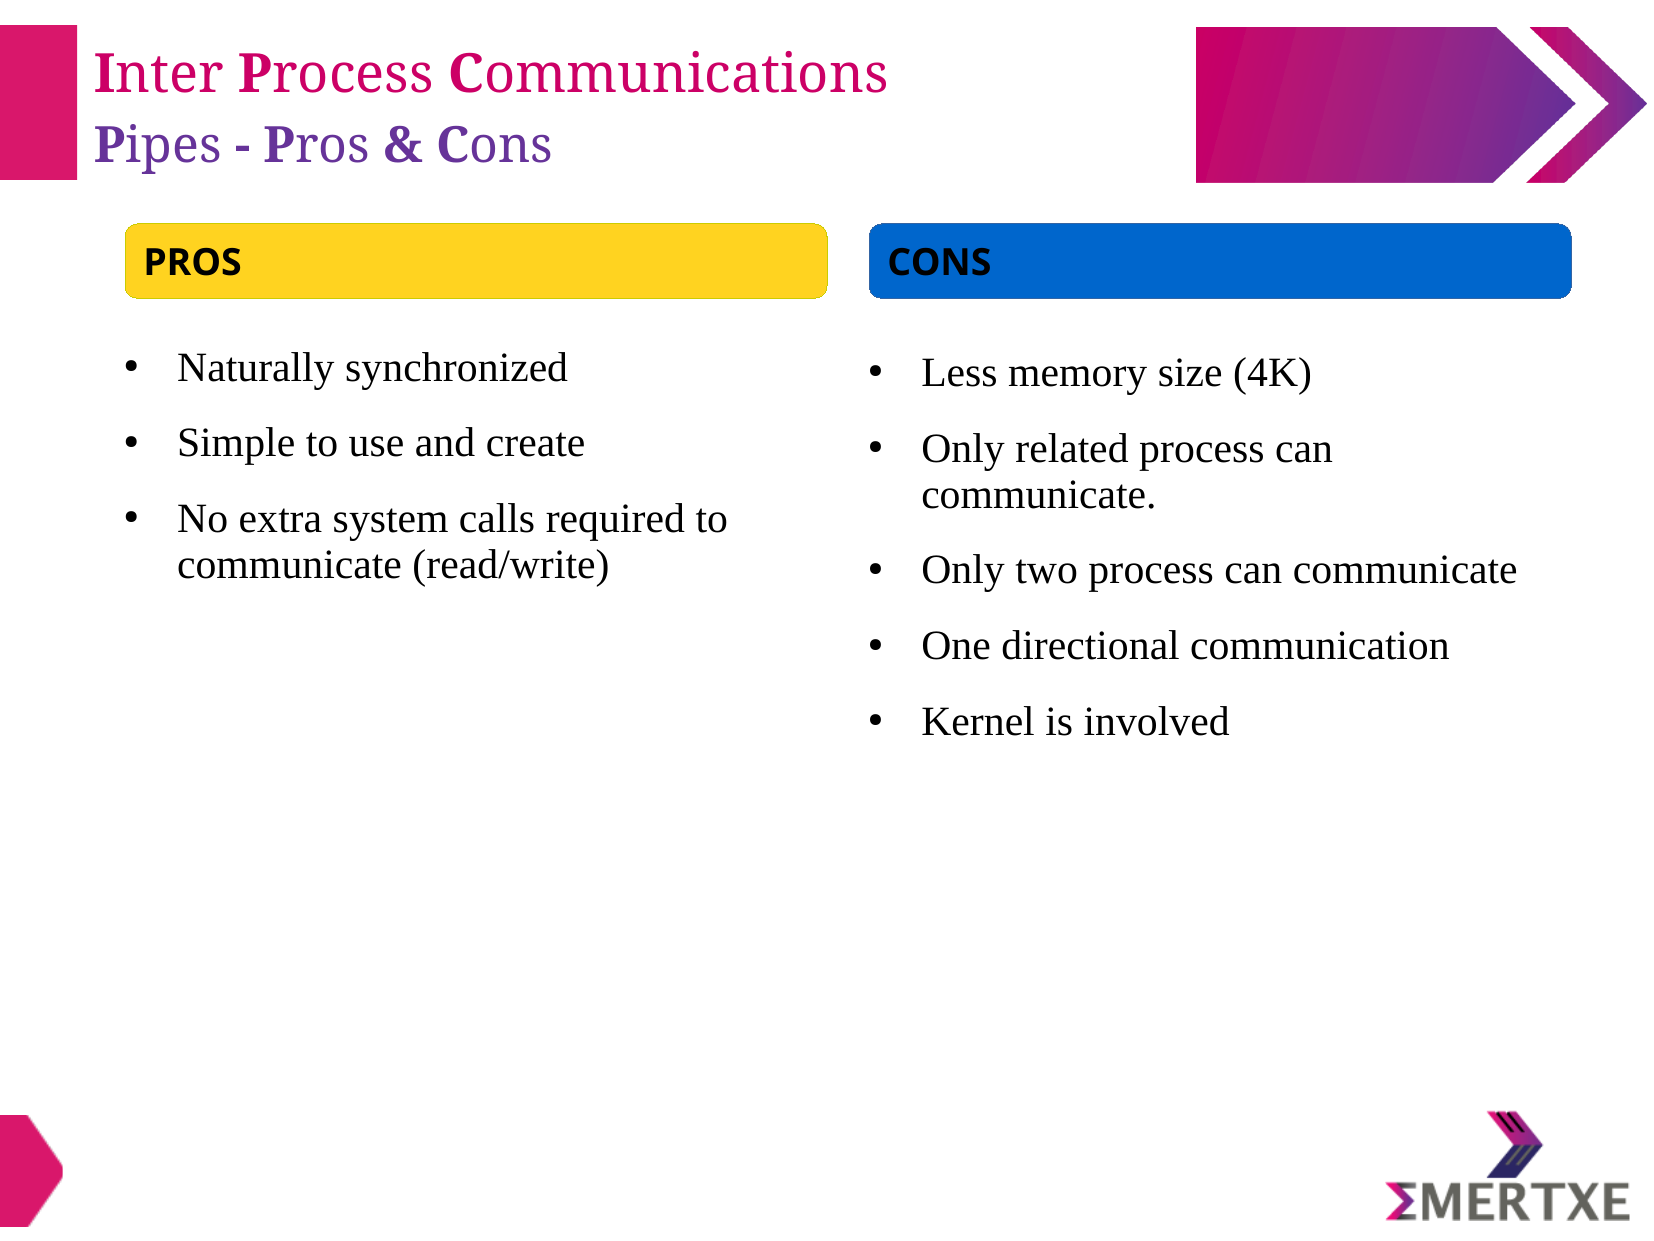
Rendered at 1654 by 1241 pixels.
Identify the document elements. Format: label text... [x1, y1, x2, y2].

title Inter Process Communications Pipes - Pros & Cons [93, 2, 1571, 210]
list Naturally synchronized Simple to use and create No extra system calls required to communicate (read/write) [106, 343, 833, 1105]
picture [1385, 1107, 1631, 1221]
list Less memory size (4K) Only related process can communicate. Only two process can communicate One directional communication Kernel is involved [850, 348, 1577, 1105]
picture [1571, 27, 1647, 183]
text_box PROS [125, 223, 828, 299]
text_box CONS [869, 223, 1572, 299]
